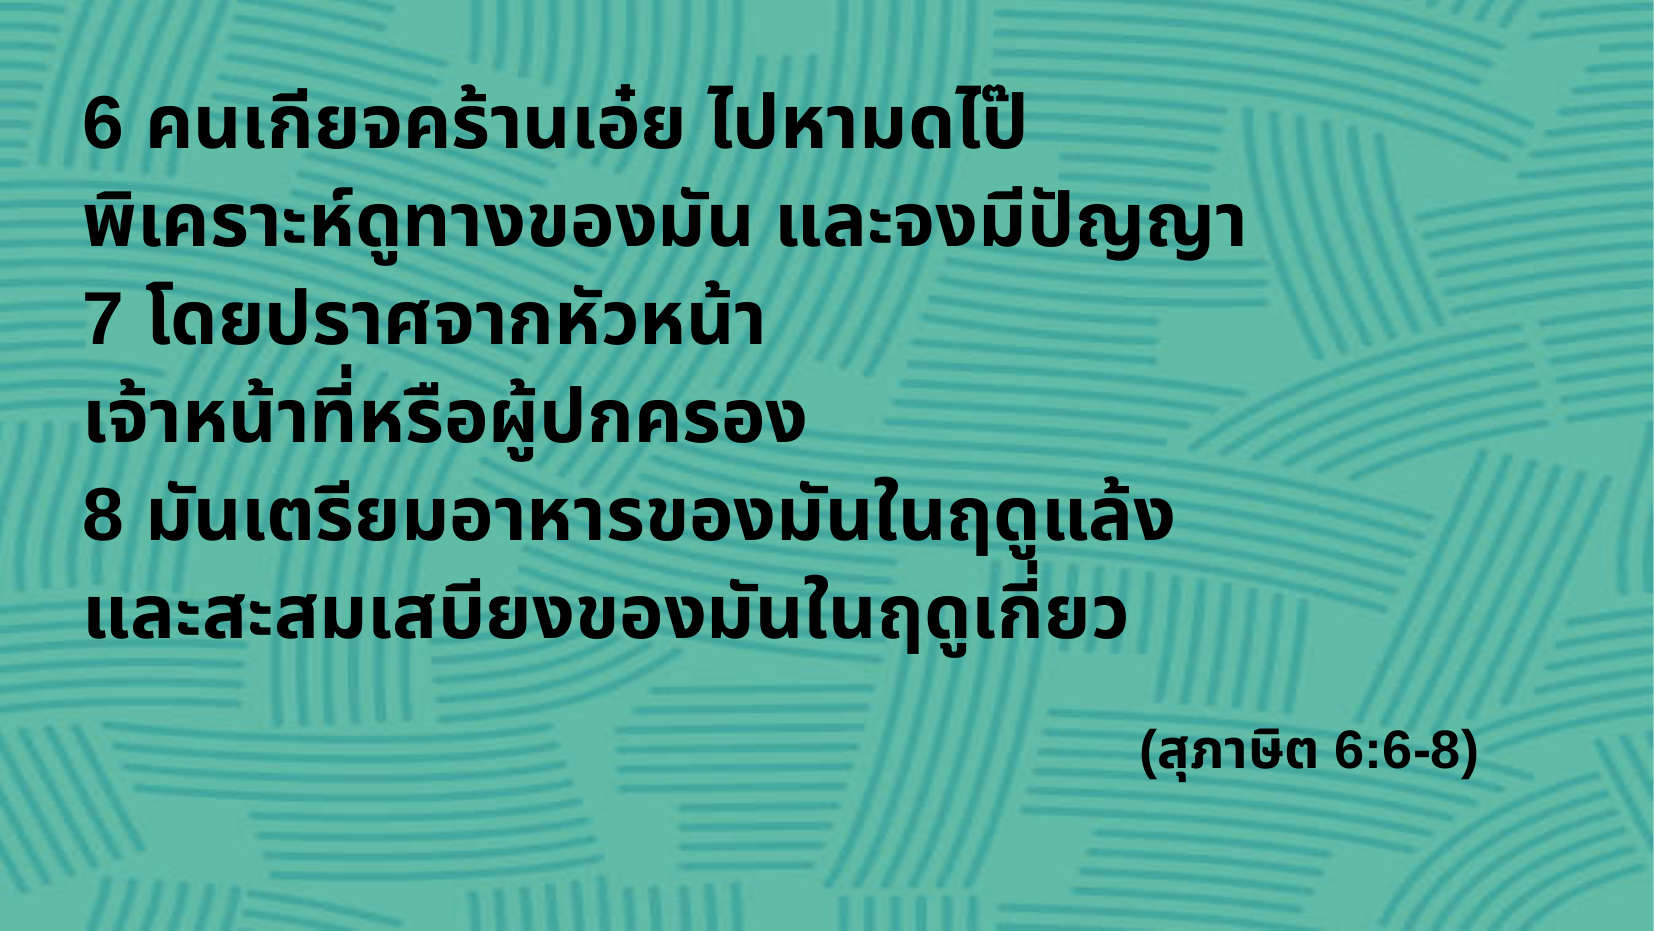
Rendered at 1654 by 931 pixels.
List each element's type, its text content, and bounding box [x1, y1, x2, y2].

picture [0, 0, 1654, 931]
title 6 คนเกียจคร้านเอ๋ย ไปหามดไป๊ พิเคราะห์ดูทางของมัน และจงมีปัญญา 7 โดยปราศจากหัวหน้า เจ้าหน้าที่หรือผู้ปกครอง 8 มันเตรียมอาหารของมันในฤดูแล้ง และสะสมเสบียงของมันในฤดูเกี่ยว [82, 37, 1576, 713]
text_box (สุภาษิต 6:6-8) [1125, 712, 1576, 826]
